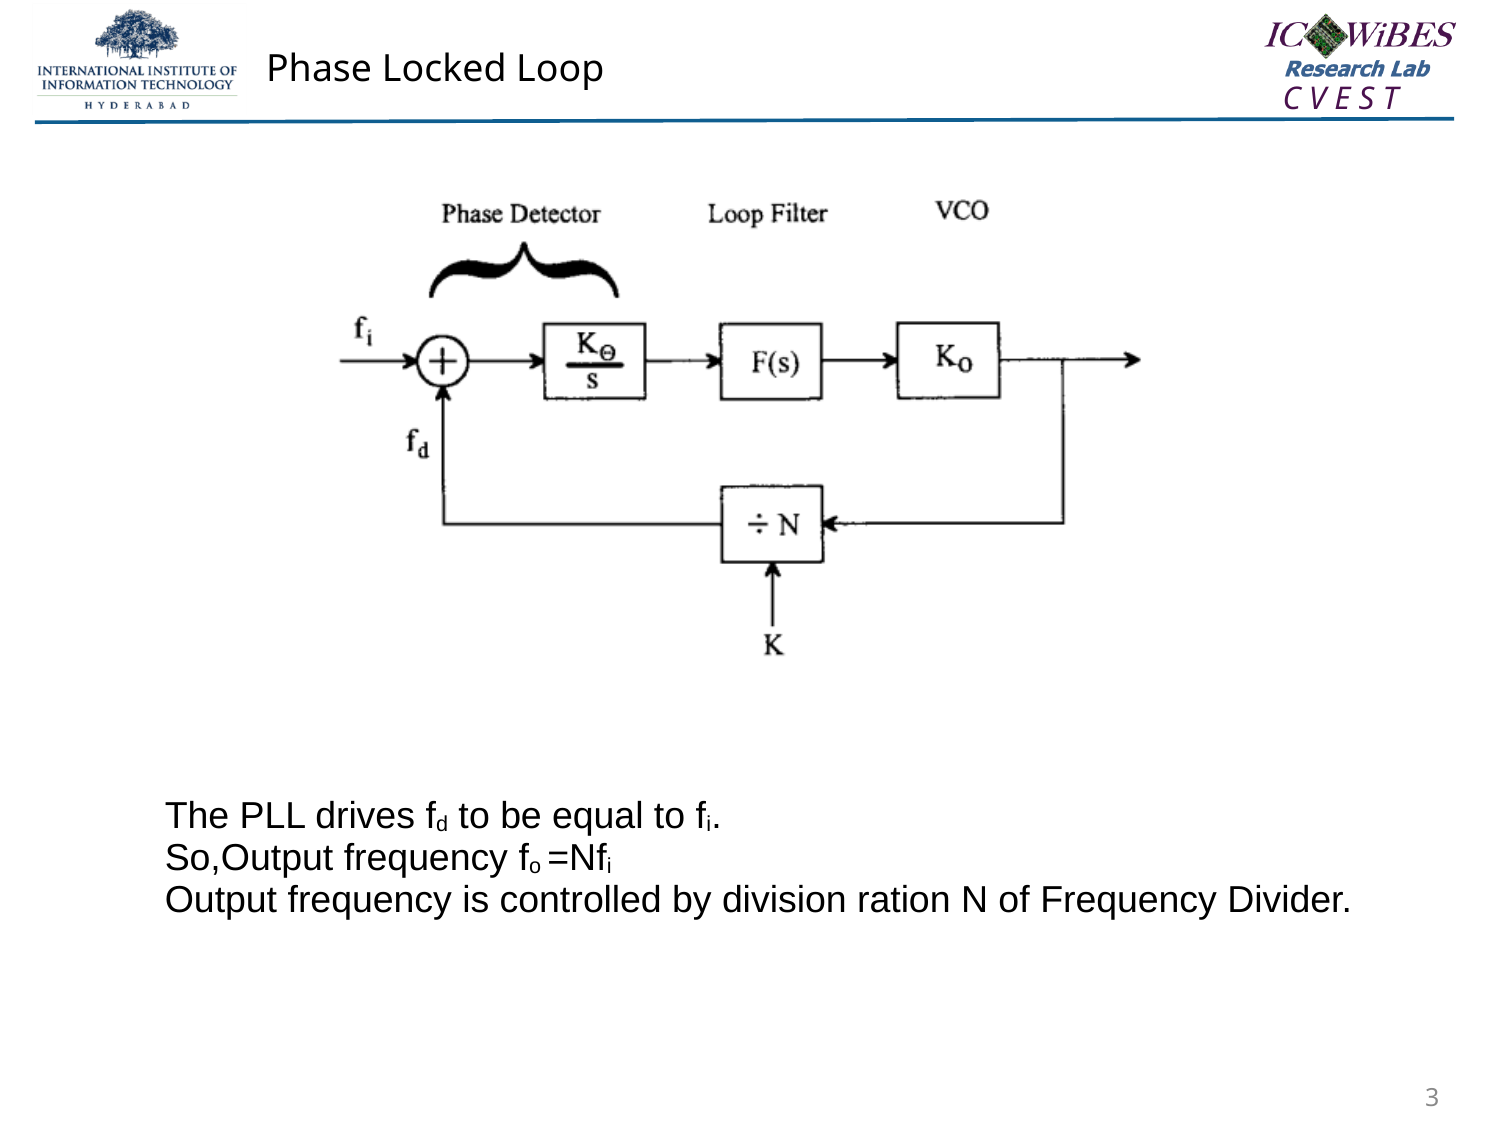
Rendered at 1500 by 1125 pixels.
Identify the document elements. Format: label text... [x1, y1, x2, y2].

text_box The PLL drives fd to be equal to fi. So,Output frequency fo =Nfi Output frequency is controlled by division ration N of Frequency Divider. [150, 787, 1368, 929]
title Phase Locked Loop [251, 23, 1195, 110]
slide_number <number> [1329, 1074, 1455, 1123]
picture [31, 2, 247, 115]
picture [1261, 12, 1458, 82]
picture [298, 184, 1177, 676]
